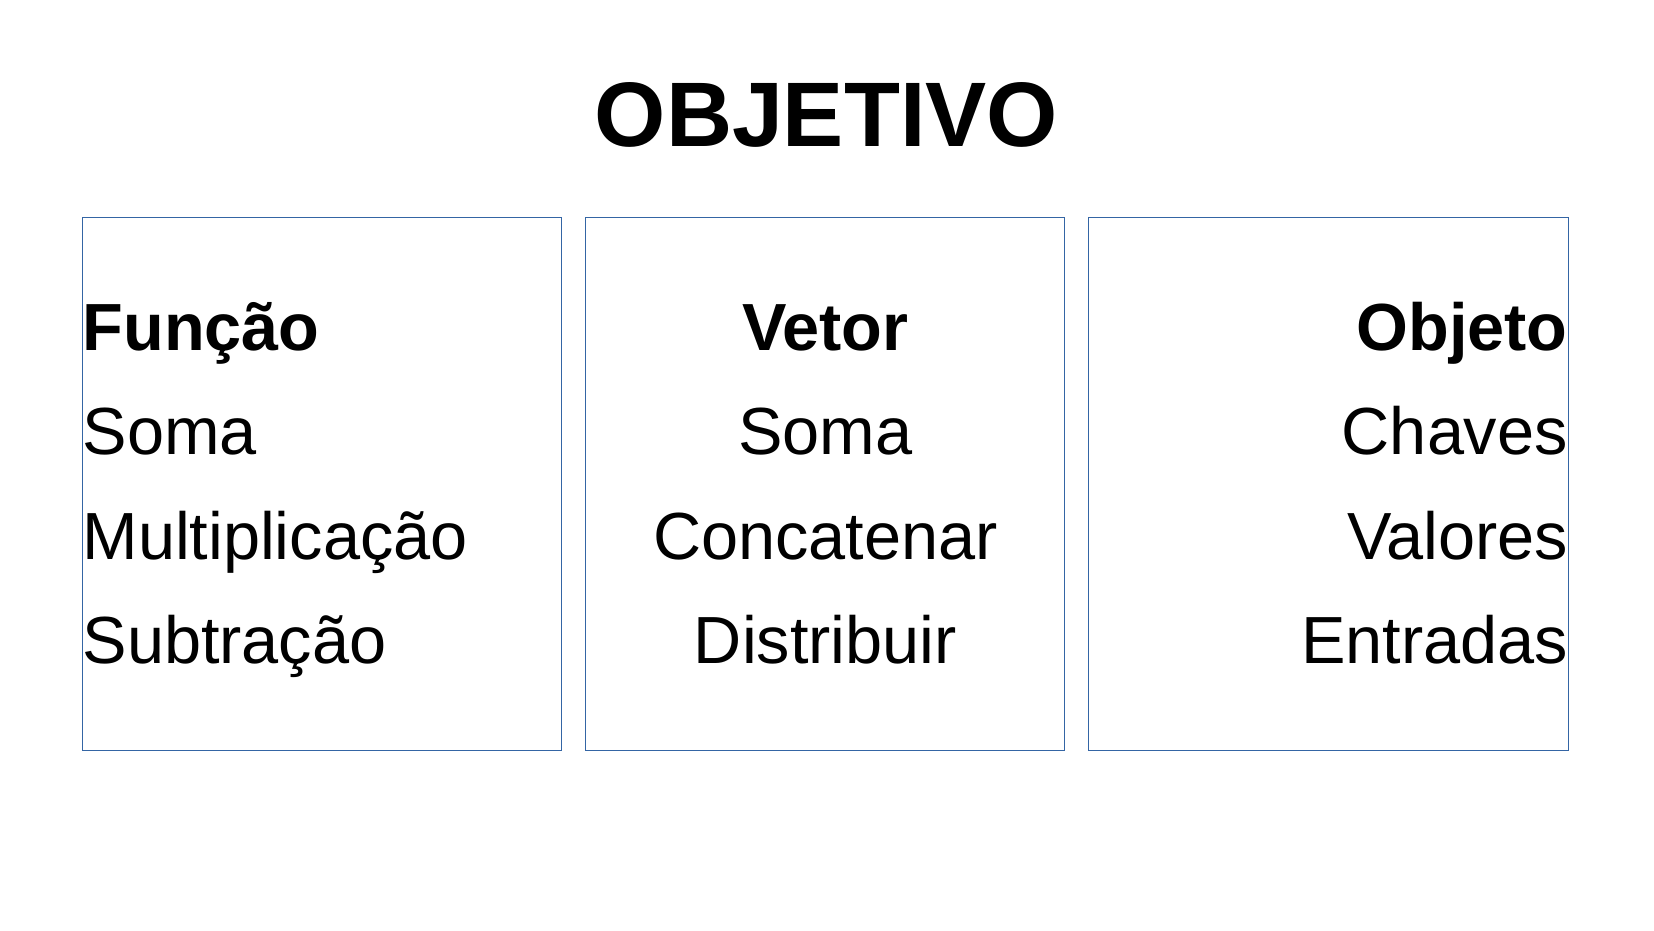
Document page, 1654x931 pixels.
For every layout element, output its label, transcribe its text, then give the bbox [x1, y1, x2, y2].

list Vetor Soma Concatenar Distribuir [585, 217, 1065, 751]
title OBJETIVO [82, 37, 1571, 193]
list Objeto Chaves Valores Entradas [1088, 217, 1569, 751]
list Função Soma Multiplicação Subtração [82, 217, 562, 751]
